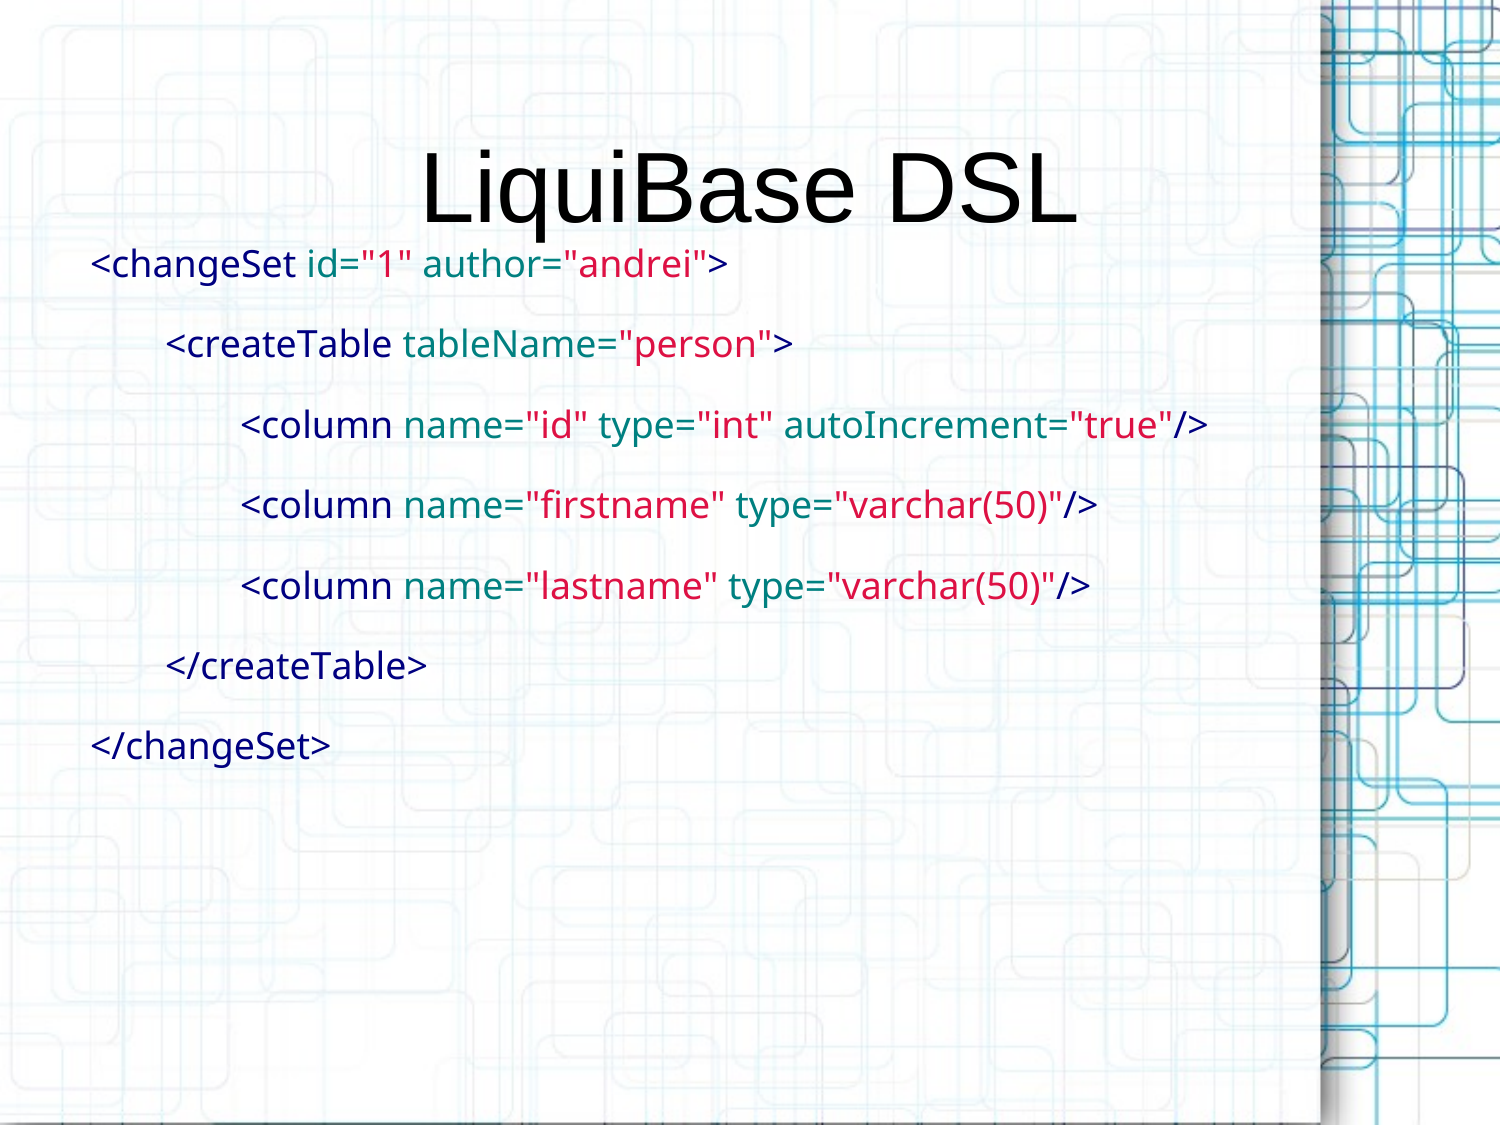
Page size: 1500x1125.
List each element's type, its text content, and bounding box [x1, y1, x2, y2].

picture [0, 0, 1500, 1125]
list <changeSet id="1" author="andrei"> <createTable tableName="person"> <column name="id" type="int" autoIncrement="true"/> <column name="firstname" type="varchar(50)"/> <column name="lastname" type="varchar(50)"/> </createTable> </changeSet> [75, 224, 1459, 1010]
title LiquiBase DSL [75, 70, 1425, 258]
